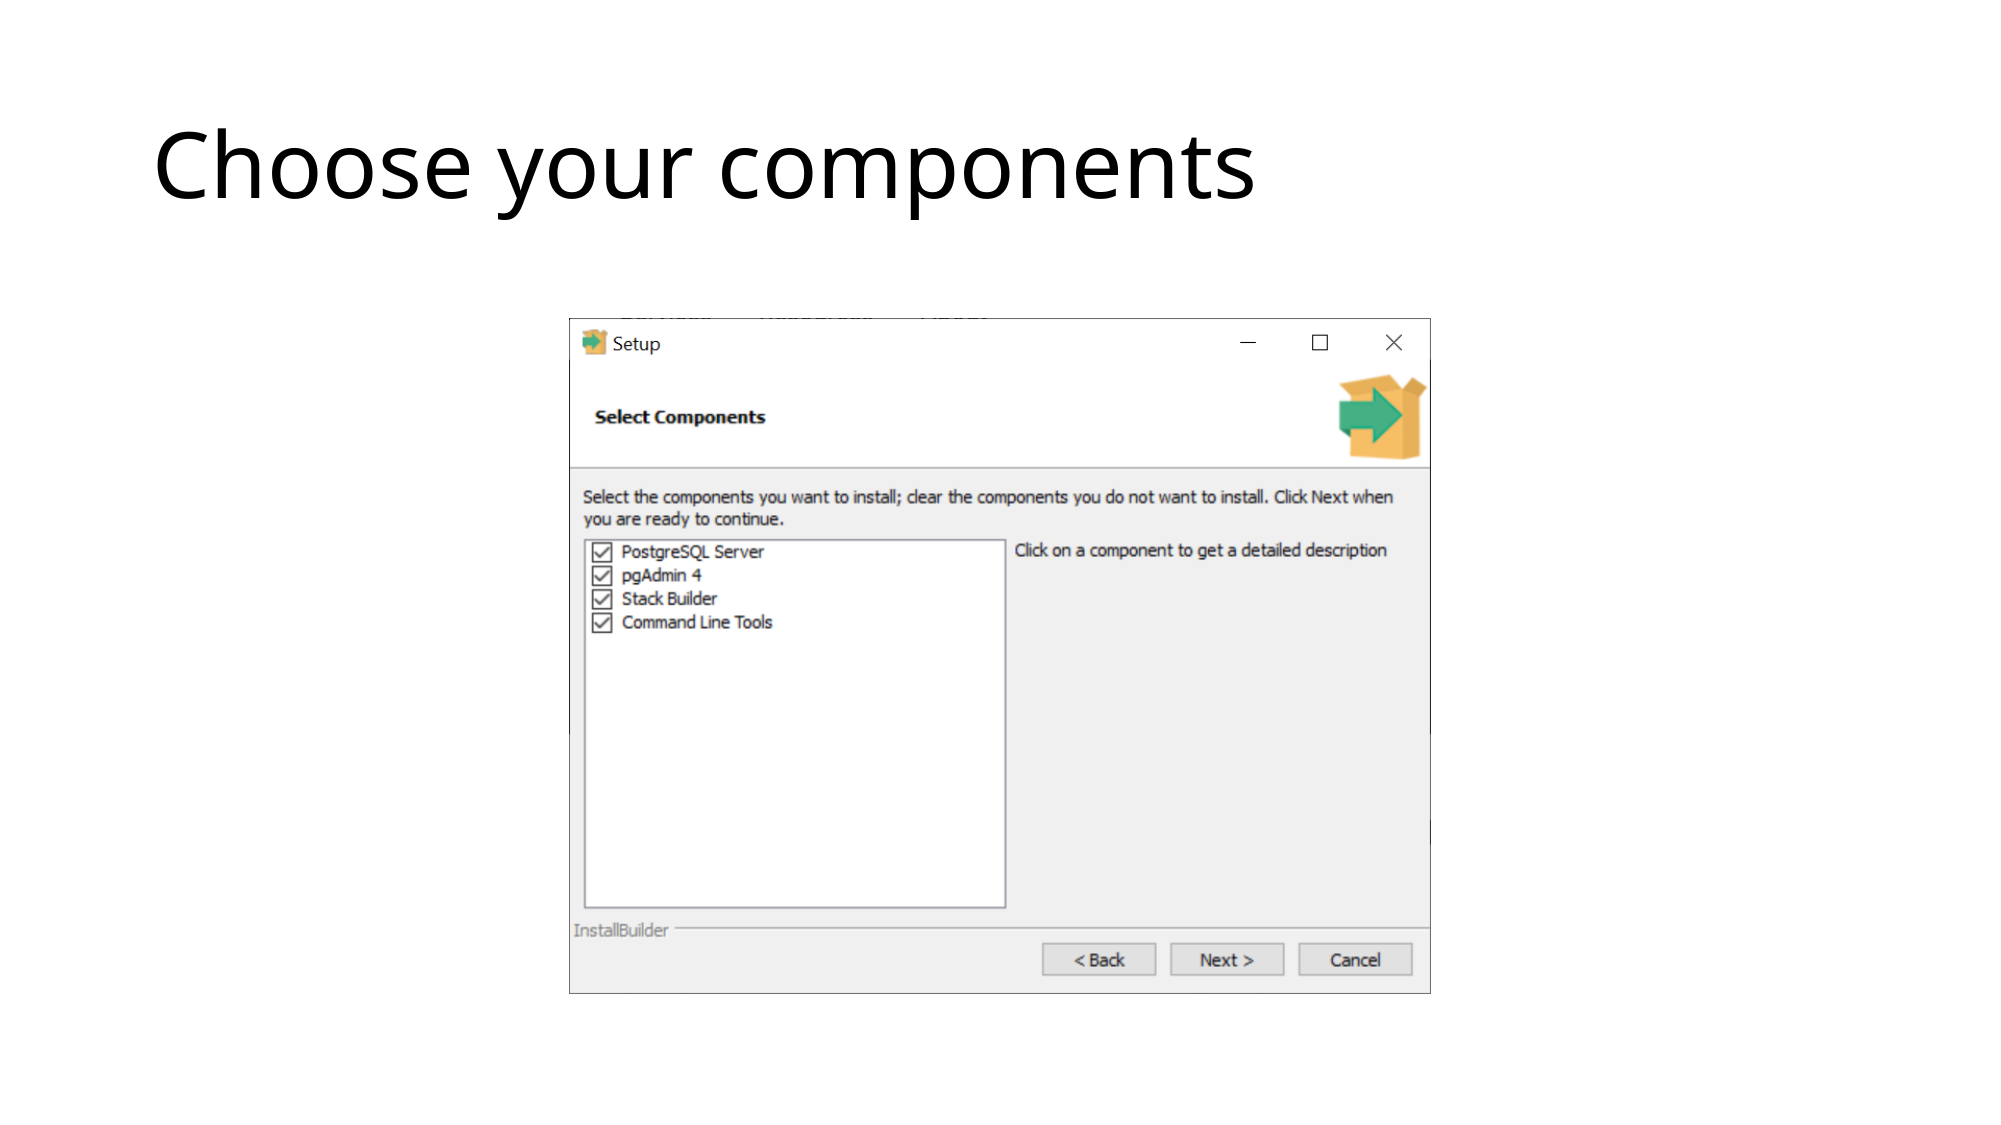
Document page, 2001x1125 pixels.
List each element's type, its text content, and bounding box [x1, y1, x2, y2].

title Choose your components [137, 59, 1863, 278]
picture [569, 318, 1431, 994]
